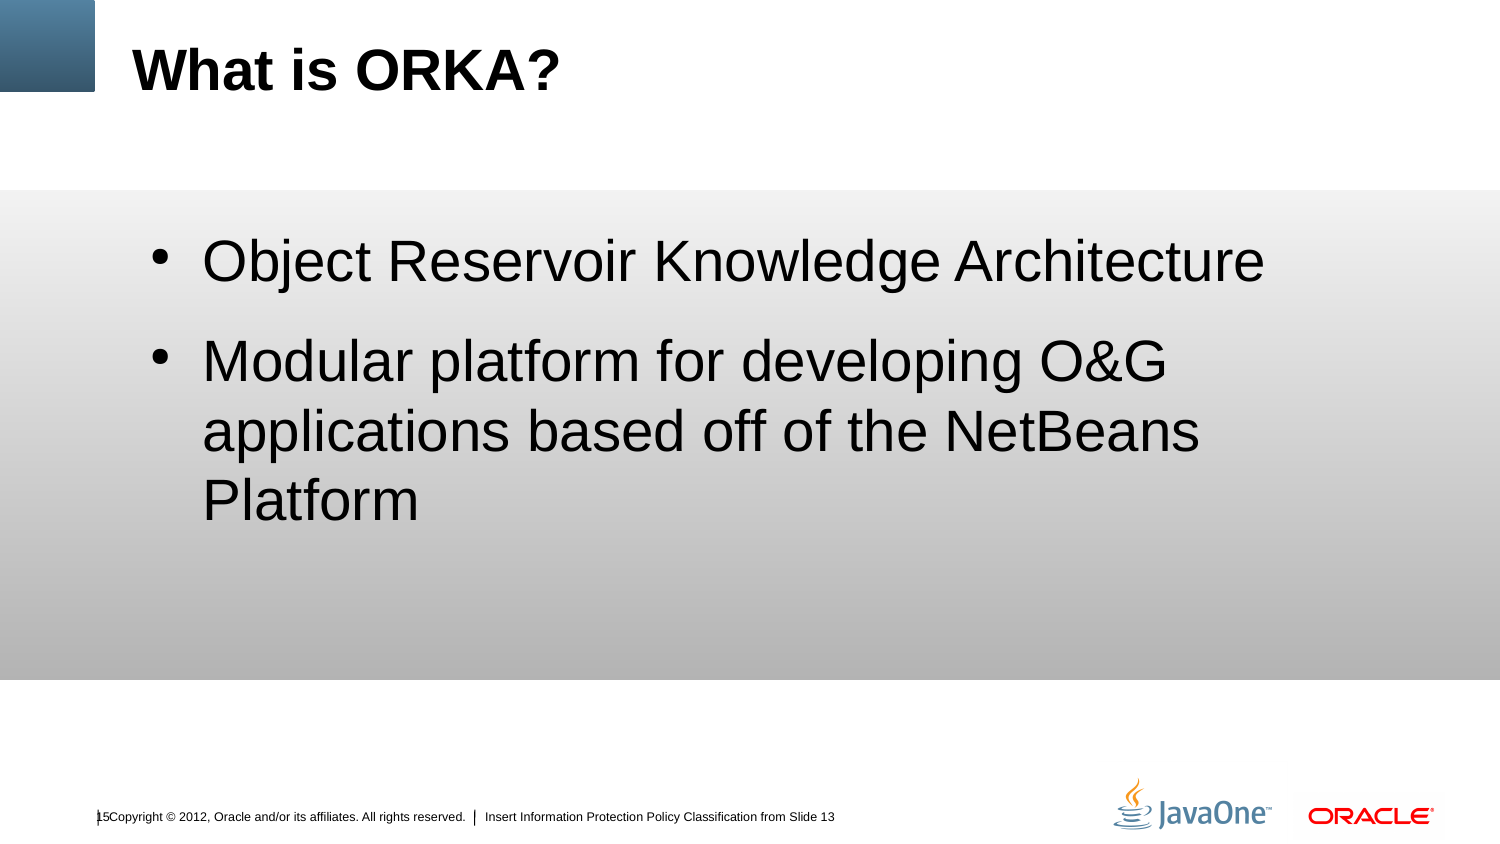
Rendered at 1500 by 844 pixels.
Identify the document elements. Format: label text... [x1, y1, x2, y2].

title What is ORKA? [132, 40, 1407, 166]
list Object Reservoir Knowledge Architecture Modular platform for developing O&G applications based off of the NetBeans Platform [132, 223, 1407, 653]
picture [1293, 792, 1445, 840]
picture [1097, 761, 1288, 844]
